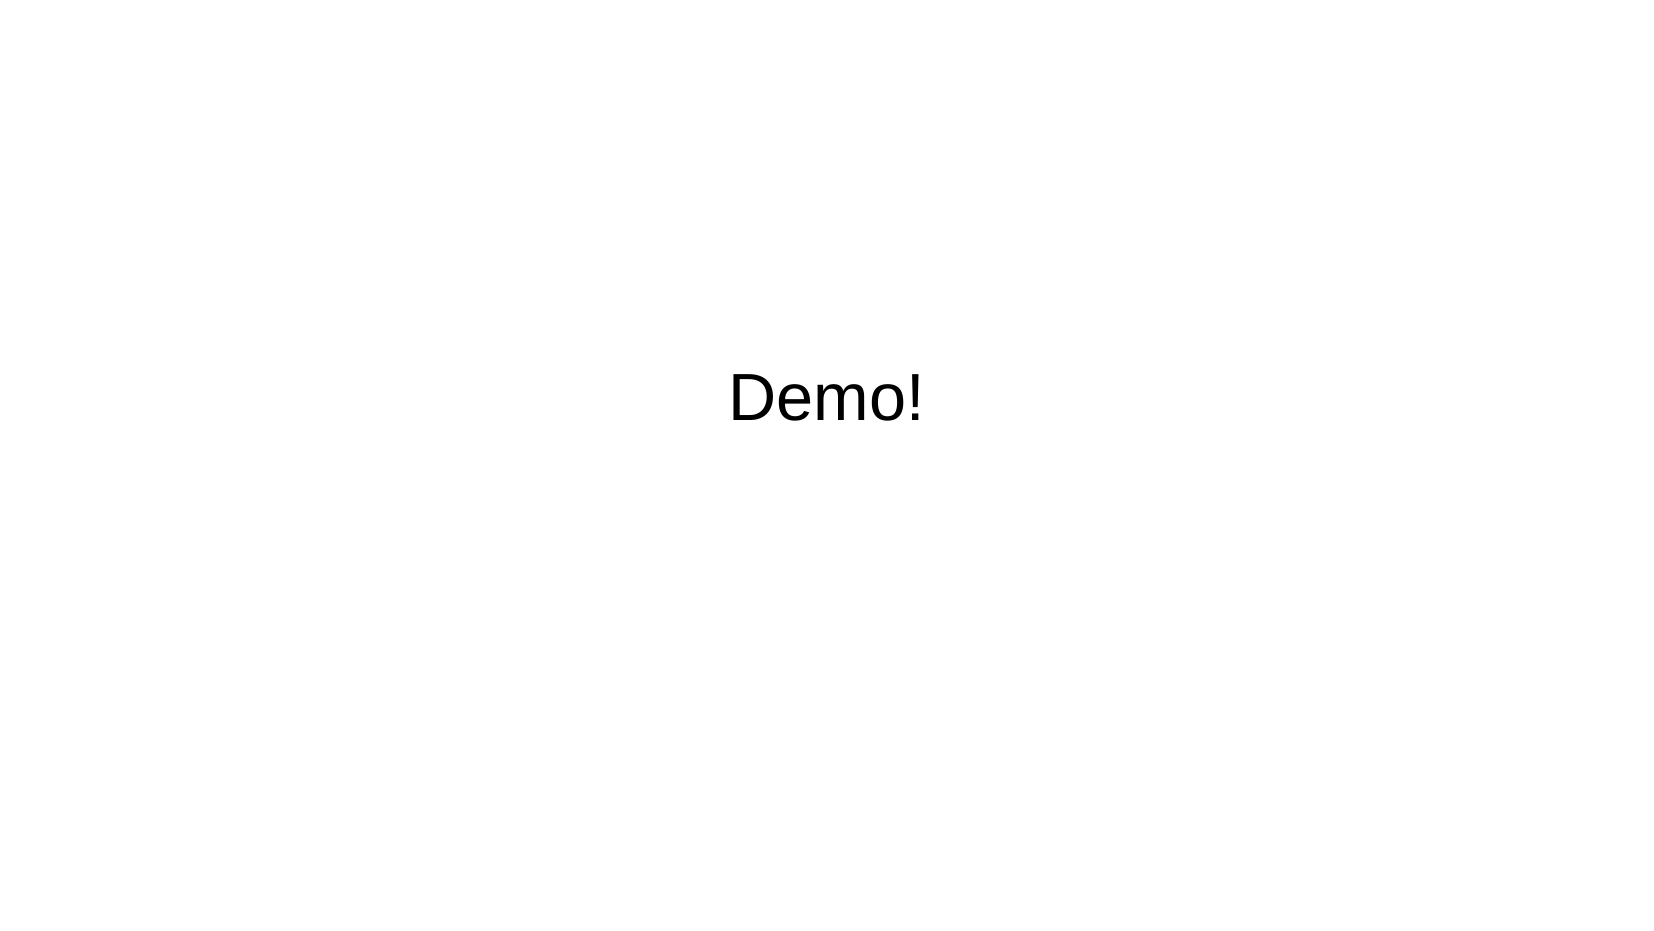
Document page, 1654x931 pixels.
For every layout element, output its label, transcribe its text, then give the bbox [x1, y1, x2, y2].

subtitle Demo! [82, 37, 1571, 757]
